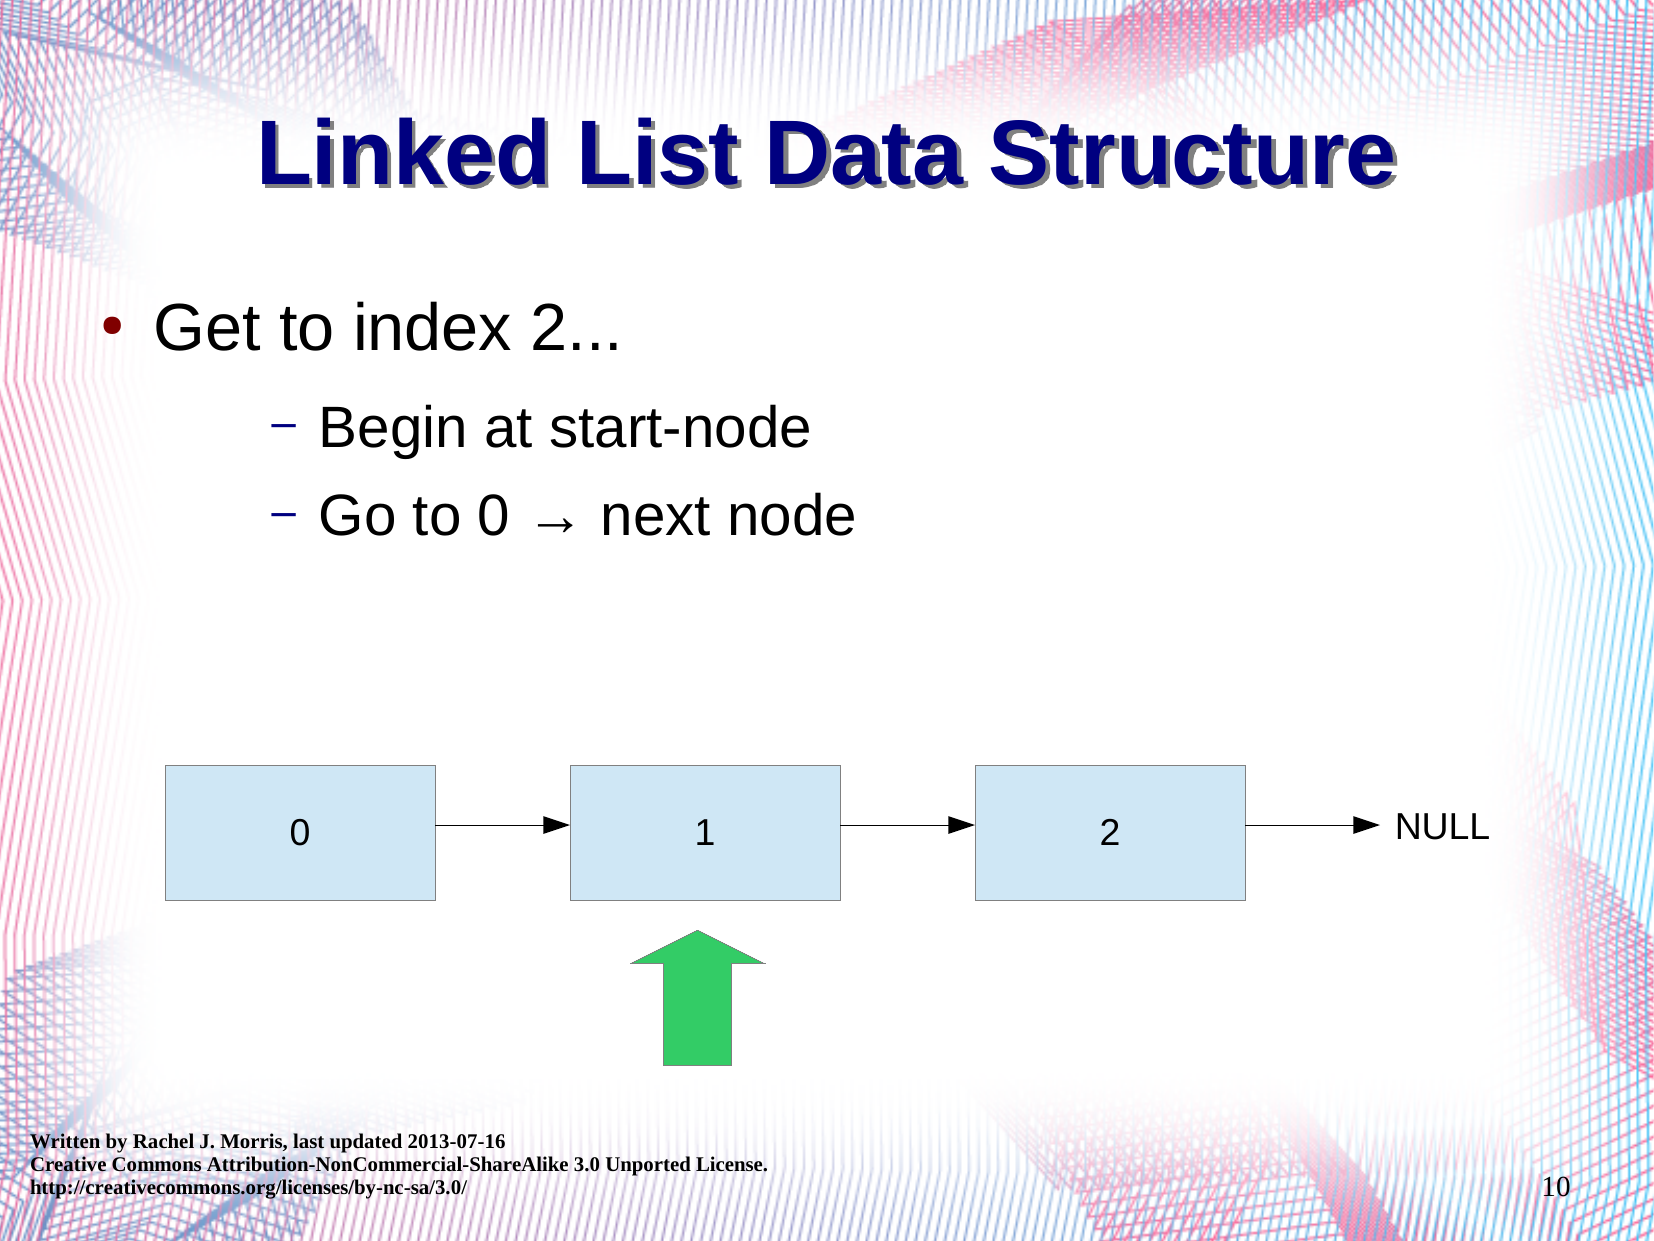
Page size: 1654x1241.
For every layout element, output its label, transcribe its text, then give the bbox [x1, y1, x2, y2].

text_box NULL [1380, 798, 1576, 856]
picture [0, 0, 1654, 1241]
title Linked List Data Structure [82, 49, 1571, 257]
text_box 1 [570, 765, 841, 901]
list Get to index 2... Begin at start-node Go to 0 → next node [82, 290, 1571, 549]
text_box [630, 930, 766, 1066]
text_box 2 [975, 765, 1246, 901]
text_box 0 [165, 765, 436, 901]
